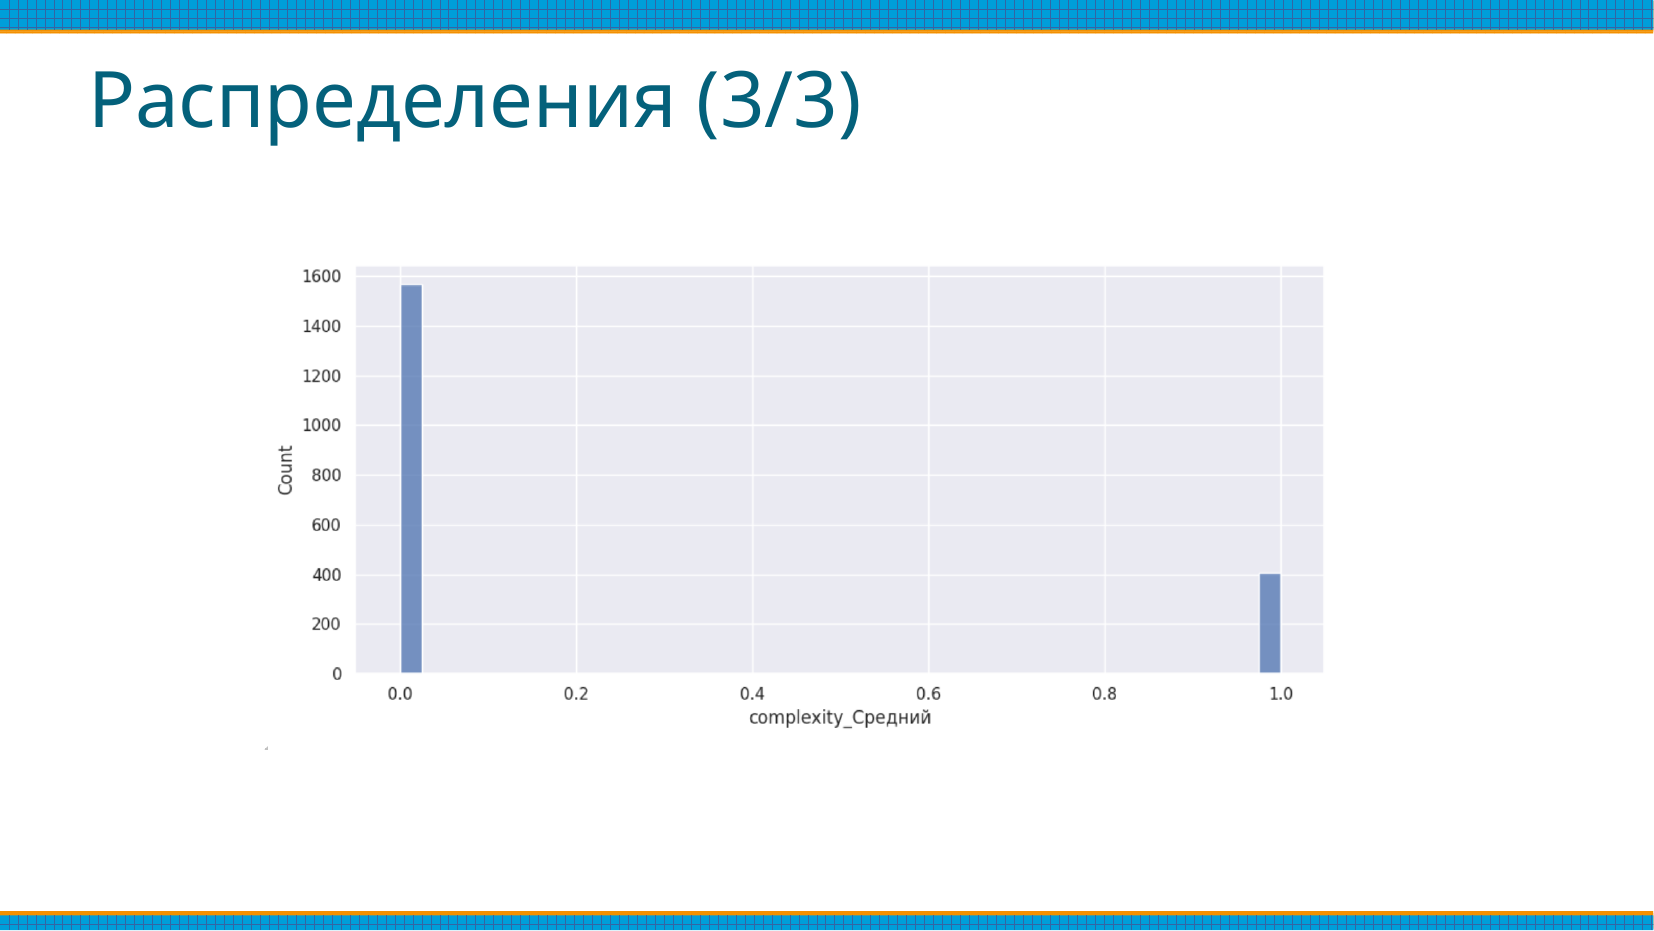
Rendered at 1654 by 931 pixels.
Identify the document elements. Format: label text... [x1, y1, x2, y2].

picture [262, 252, 1333, 751]
title Распределения (3/3) [88, 44, 1565, 151]
